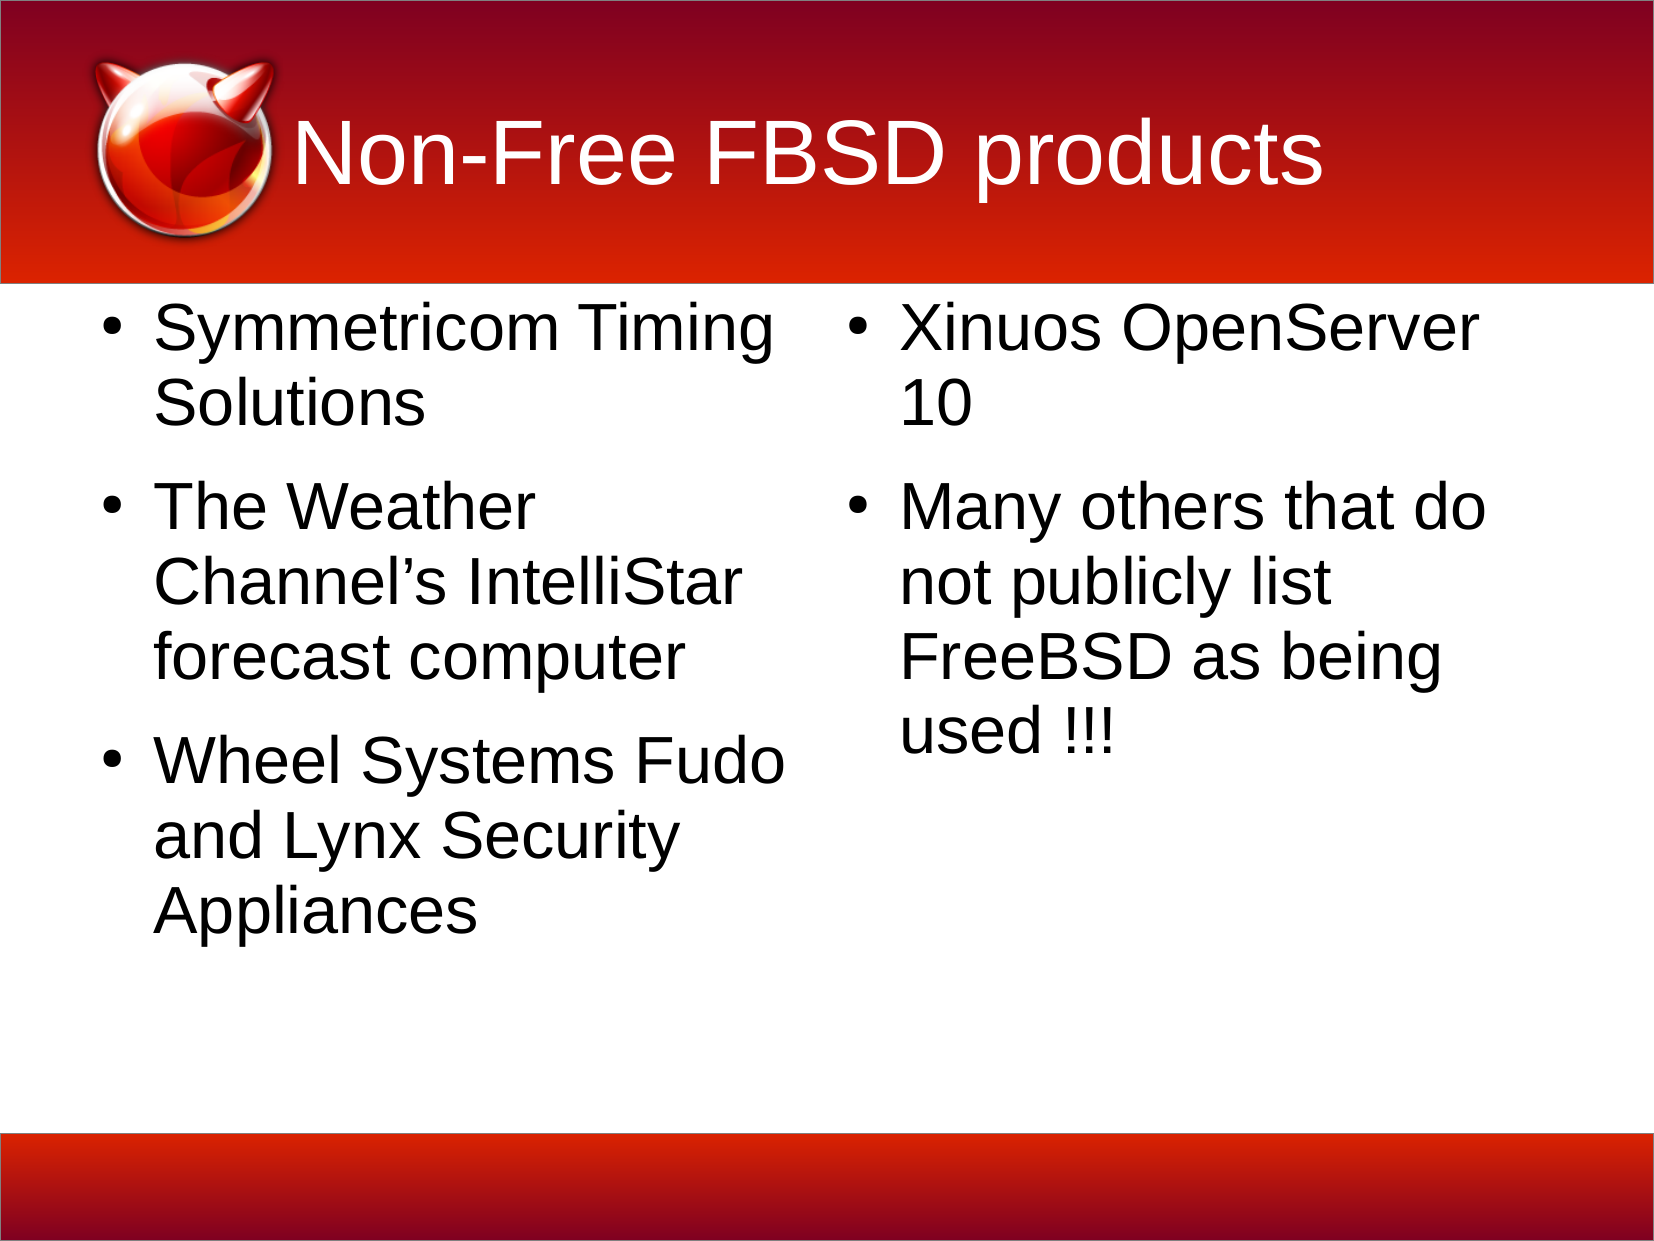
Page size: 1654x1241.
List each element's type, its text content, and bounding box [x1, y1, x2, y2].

list Symmetricom Timing Solutions The Weather Channel’s IntelliStar forecast computer Wheel Systems Fudo and Lynx Security Appliances [82, 290, 793, 1010]
title Non-Free FBSD products [82, 49, 1536, 257]
list Xinuos OpenServer 10 Many others that do not publicly list FreeBSD as being used !!! [828, 290, 1539, 1010]
